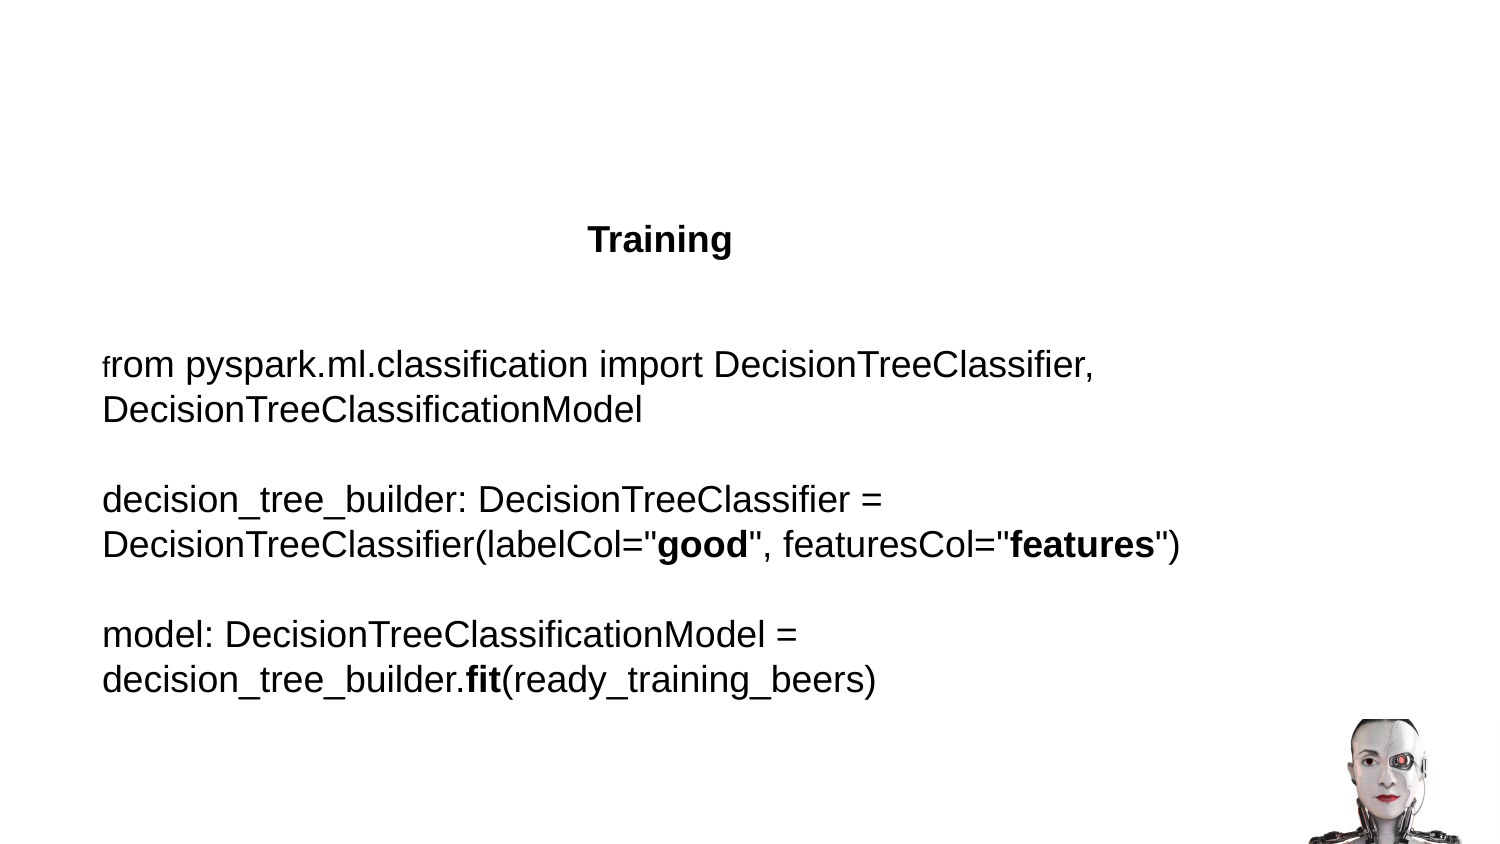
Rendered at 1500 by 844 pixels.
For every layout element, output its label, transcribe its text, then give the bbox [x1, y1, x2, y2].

picture [1279, 719, 1500, 844]
text_box from pyspark.ml.classification import DecisionTreeClassifier, DecisionTreeClassificationModel decision_tree_builder: DecisionTreeClassifier = DecisionTreeClassifier(labelCol="good", featuresCol="features") model: DecisionTreeClassificationModel = decision_tree_builder.fit(ready_training_beers) [87, 325, 1363, 716]
text_box Training [572, 199, 877, 275]
